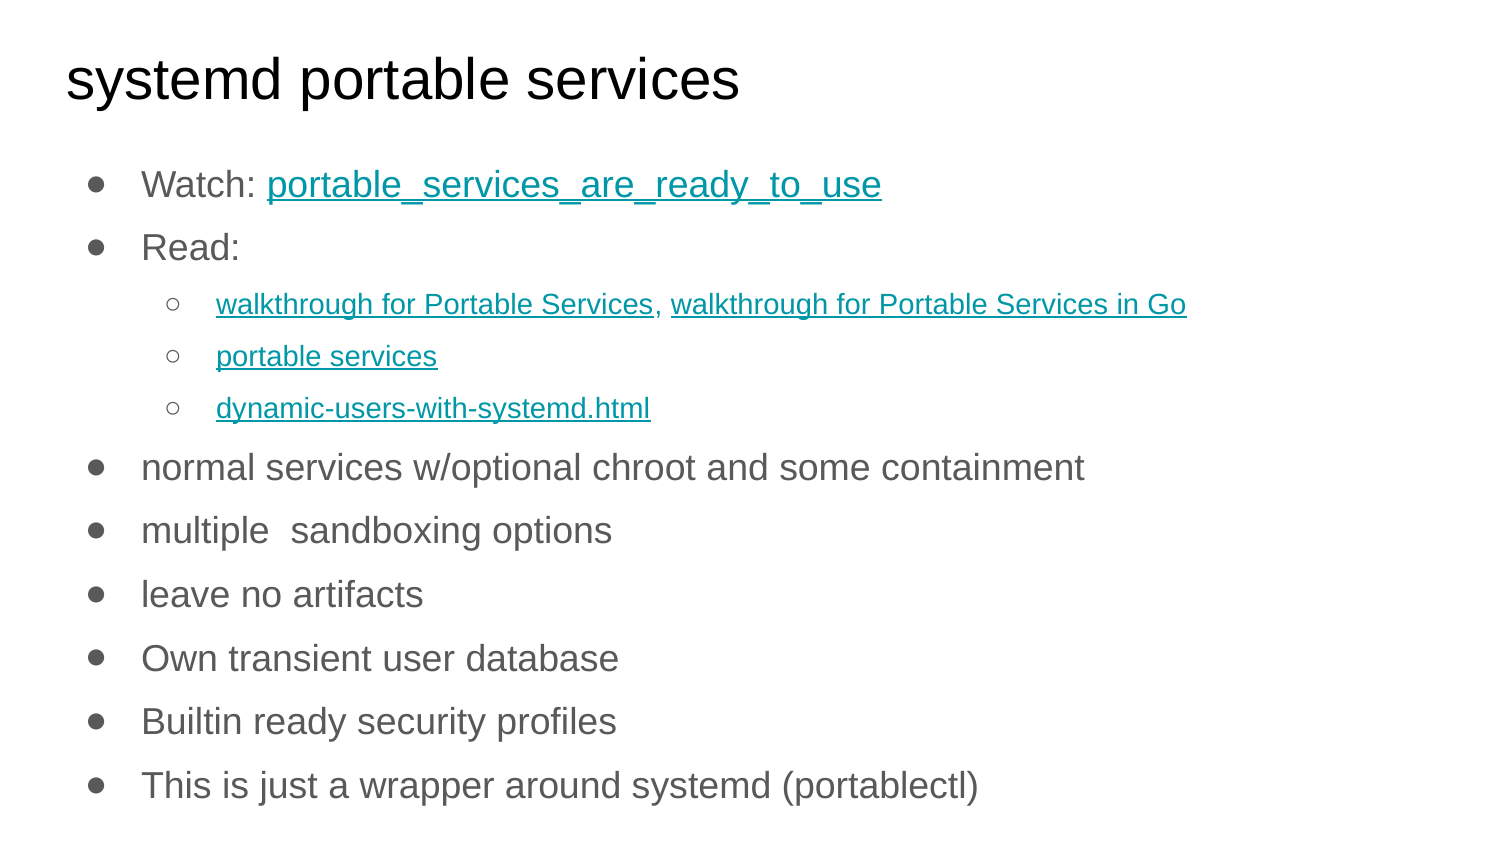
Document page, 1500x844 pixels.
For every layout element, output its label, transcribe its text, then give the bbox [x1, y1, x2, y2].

list Watch: portable_services_are_ready_to_use Read: walkthrough for Portable Services, walkthrough for Portable Services in Go portable services dynamic-users-with-systemd.html normal services w/optional chroot and some containment multiple sandboxing options leave no artifacts Own transient user database Builtin ready security profiles This is just a wrapper around systemd (portablectl) [51, 138, 1449, 699]
title systemd portable services [51, 25, 1449, 120]
